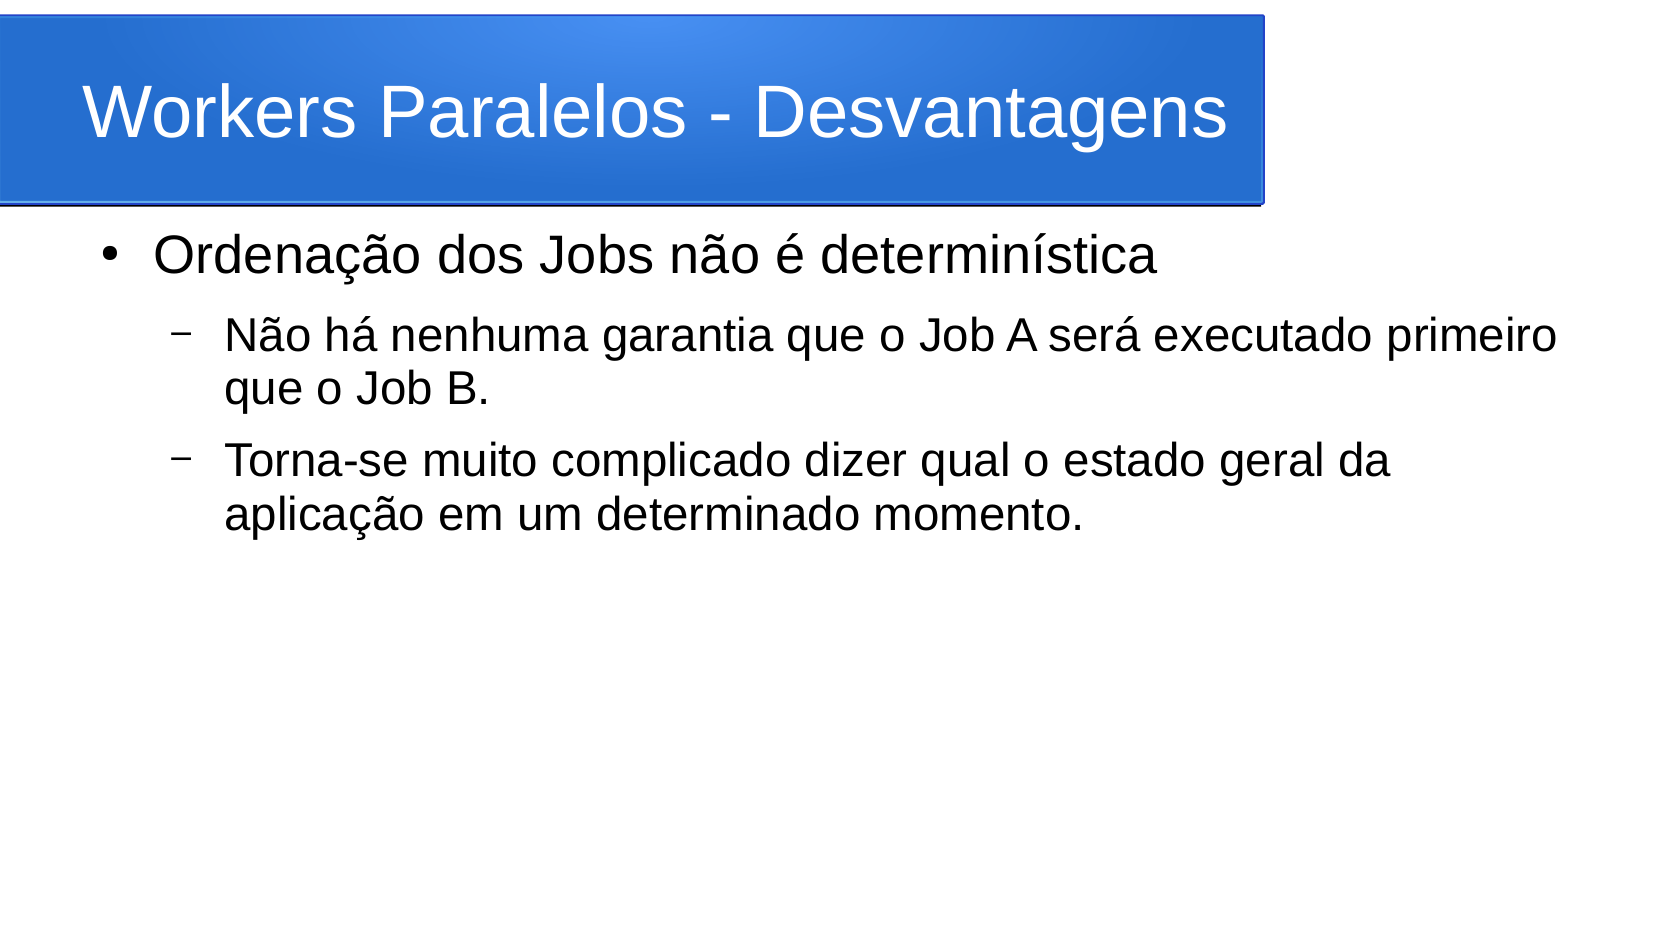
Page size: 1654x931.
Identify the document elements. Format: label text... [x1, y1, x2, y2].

title Workers Paralelos - Desvantagens [82, 35, 1235, 189]
list Ordenação dos Jobs não é determinística Não há nenhuma garantia que o Job A será executado primeiro que o Job B. Torna-se muito complicado dizer qual o estado geral da aplicação em um determinado momento. [82, 224, 1571, 764]
